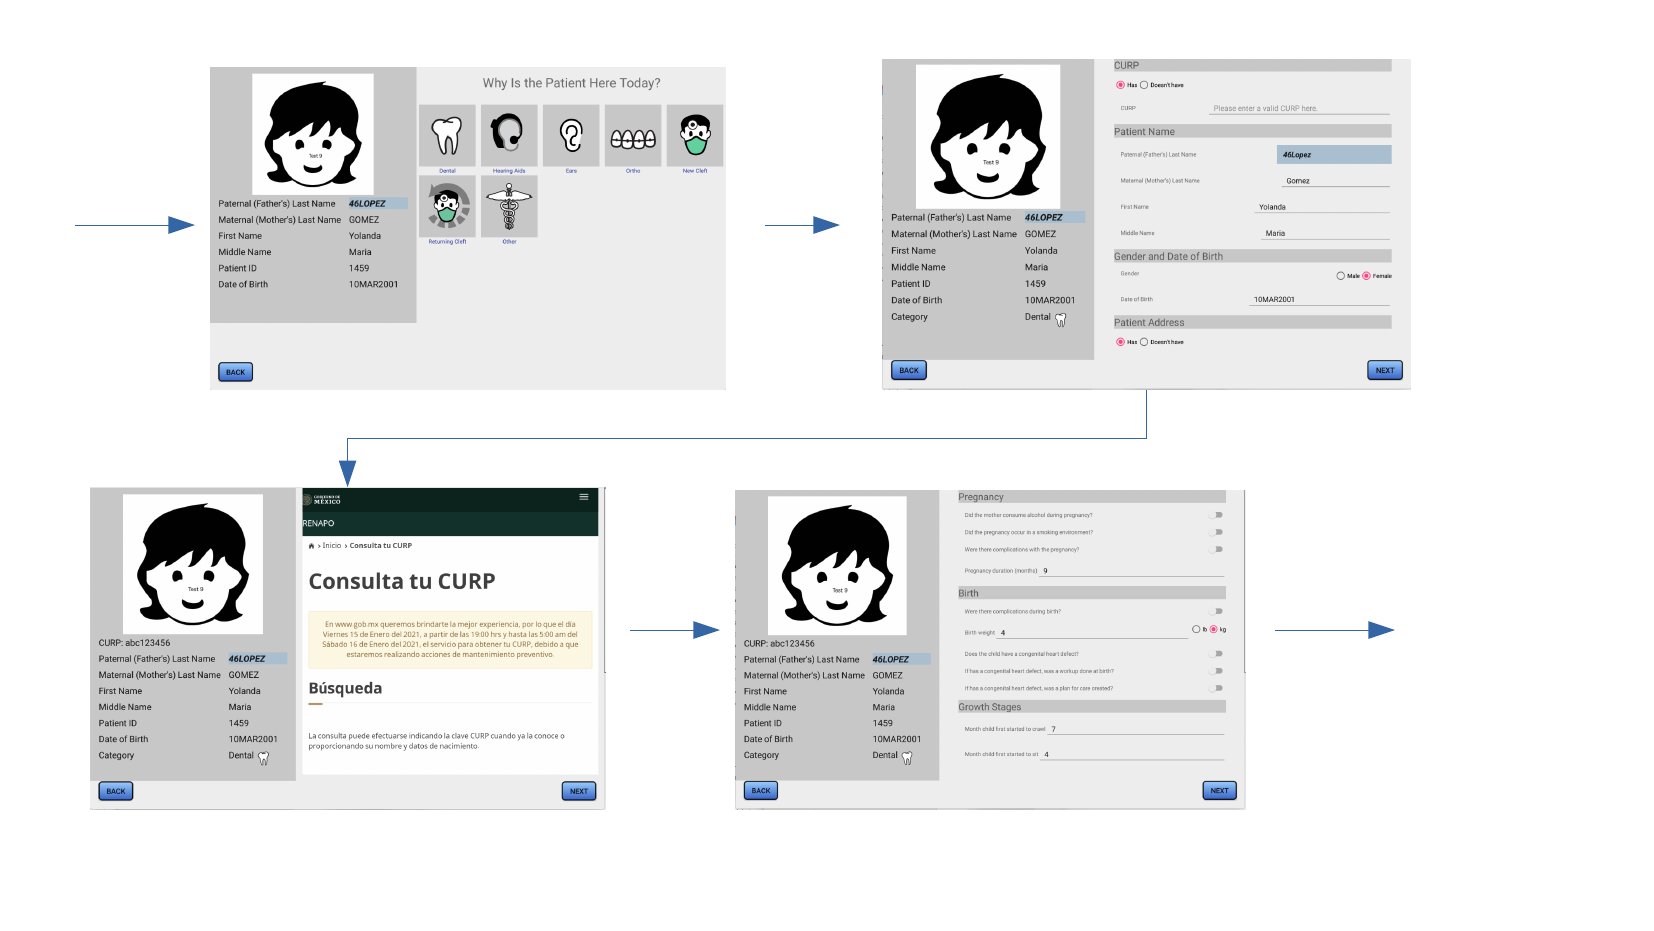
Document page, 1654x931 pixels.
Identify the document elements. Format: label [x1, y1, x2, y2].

picture [210, 67, 726, 391]
picture [90, 487, 606, 811]
picture [735, 490, 1246, 811]
picture [882, 59, 1411, 391]
